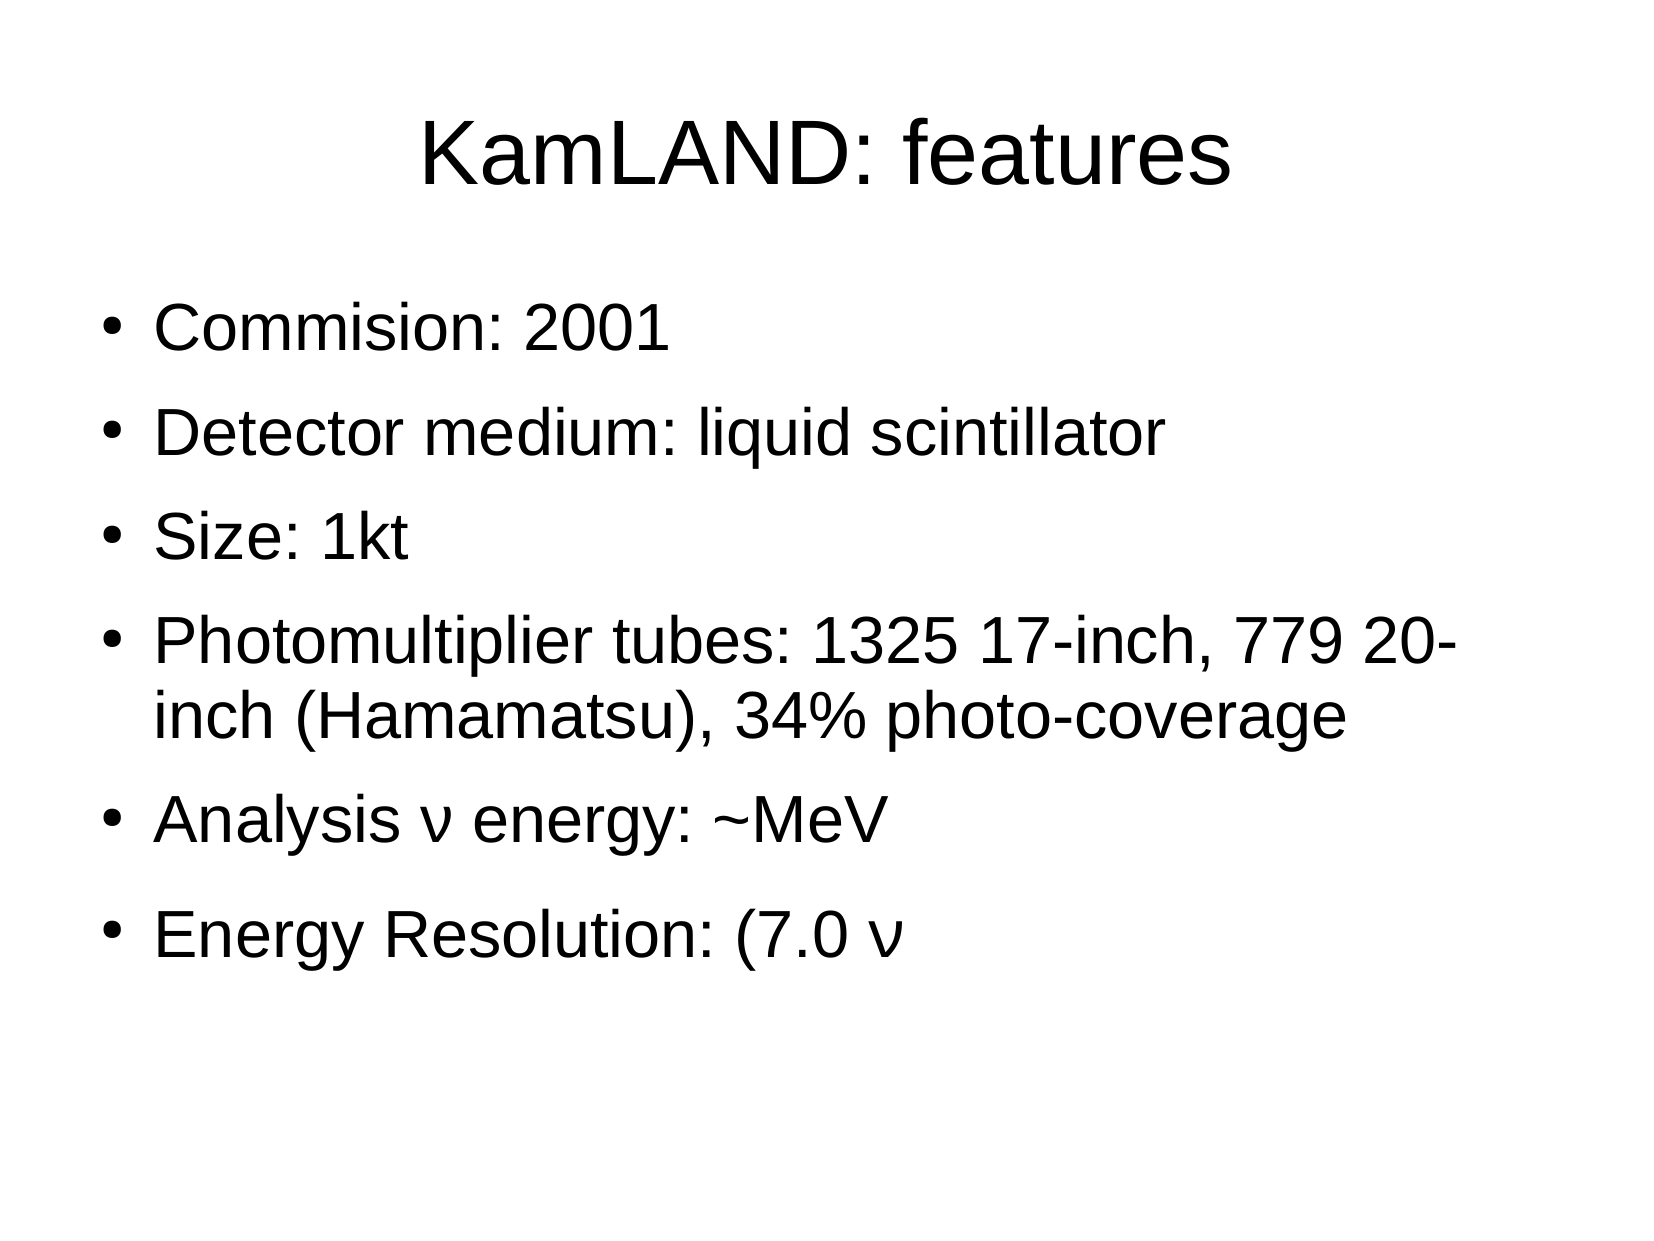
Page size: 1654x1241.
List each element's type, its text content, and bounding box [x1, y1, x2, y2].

list Commision: 2001 Detector medium: liquid scintillator Size: 1kt Photomultiplier tubes: 1325 17-inch, 779 20-inch (Hamamatsu), 34% photo-coverage Analysis ν energy: ~MeV Energy Resolution: (7.0 ν [82, 290, 1571, 1010]
title KamLAND: features [82, 49, 1571, 257]
